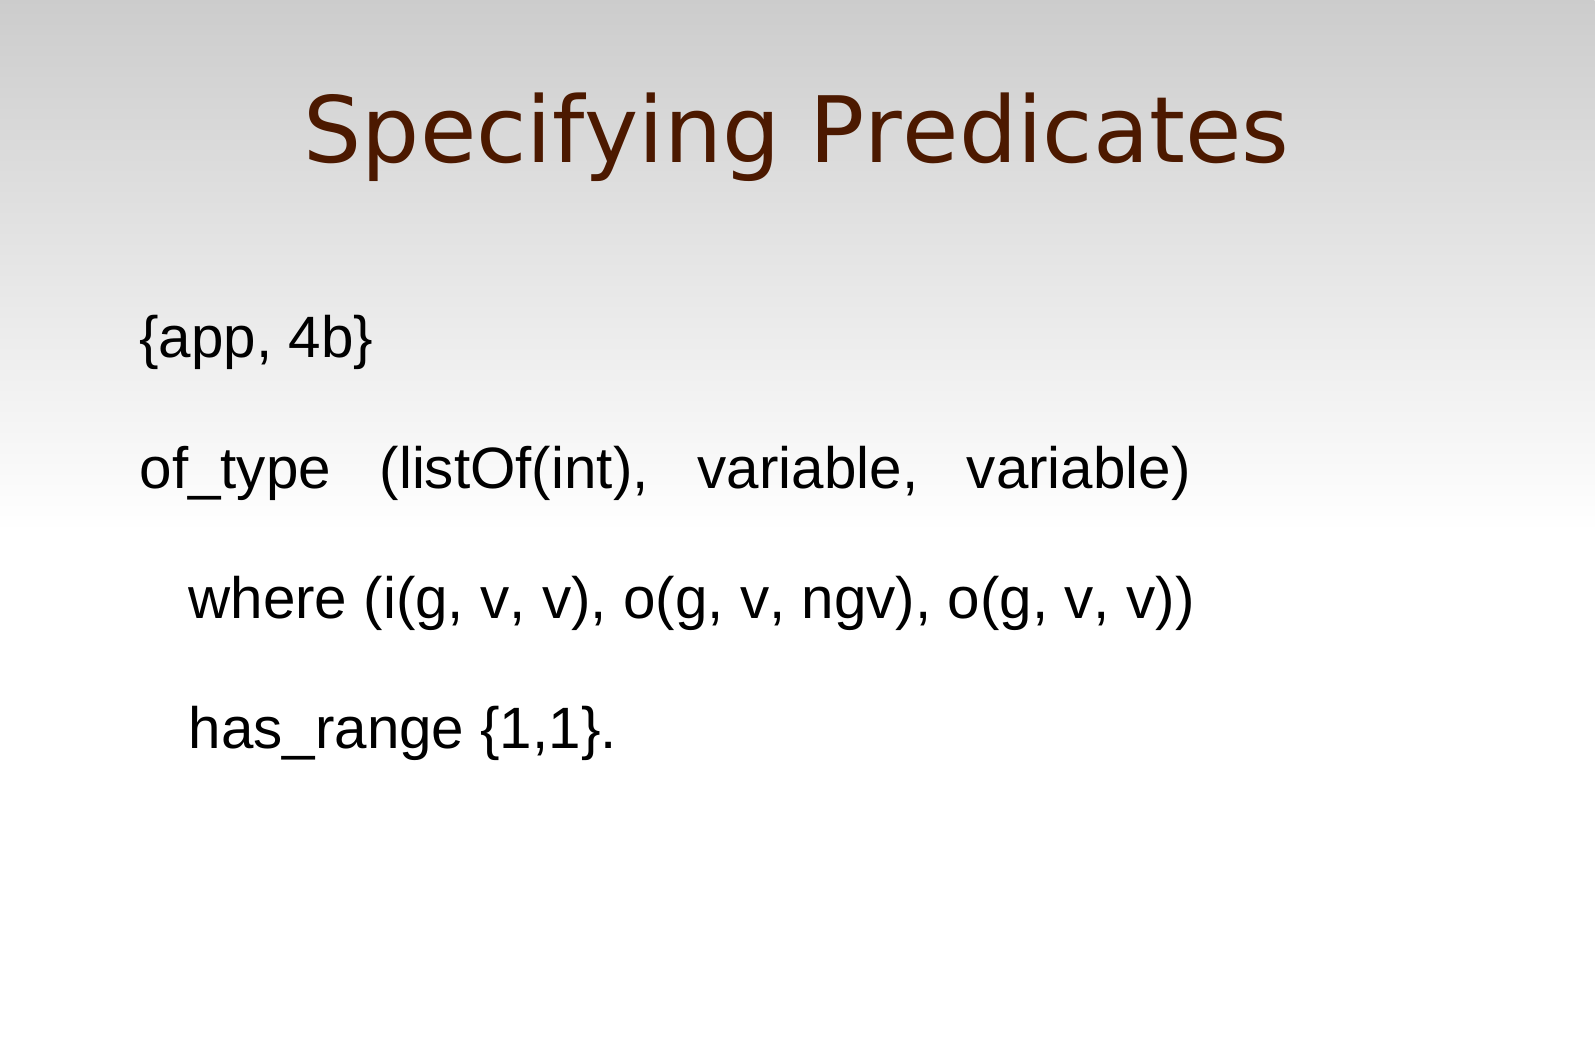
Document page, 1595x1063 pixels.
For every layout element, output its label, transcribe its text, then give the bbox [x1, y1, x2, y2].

title Specifying Predicates [79, 42, 1515, 220]
text_box {app, 4b} of_type (listOf(int), variable, variable) where (i(g, v, v), o(g, v, ngv), o(g, v, v)) has_range {1,1}. [108, 297, 1384, 835]
